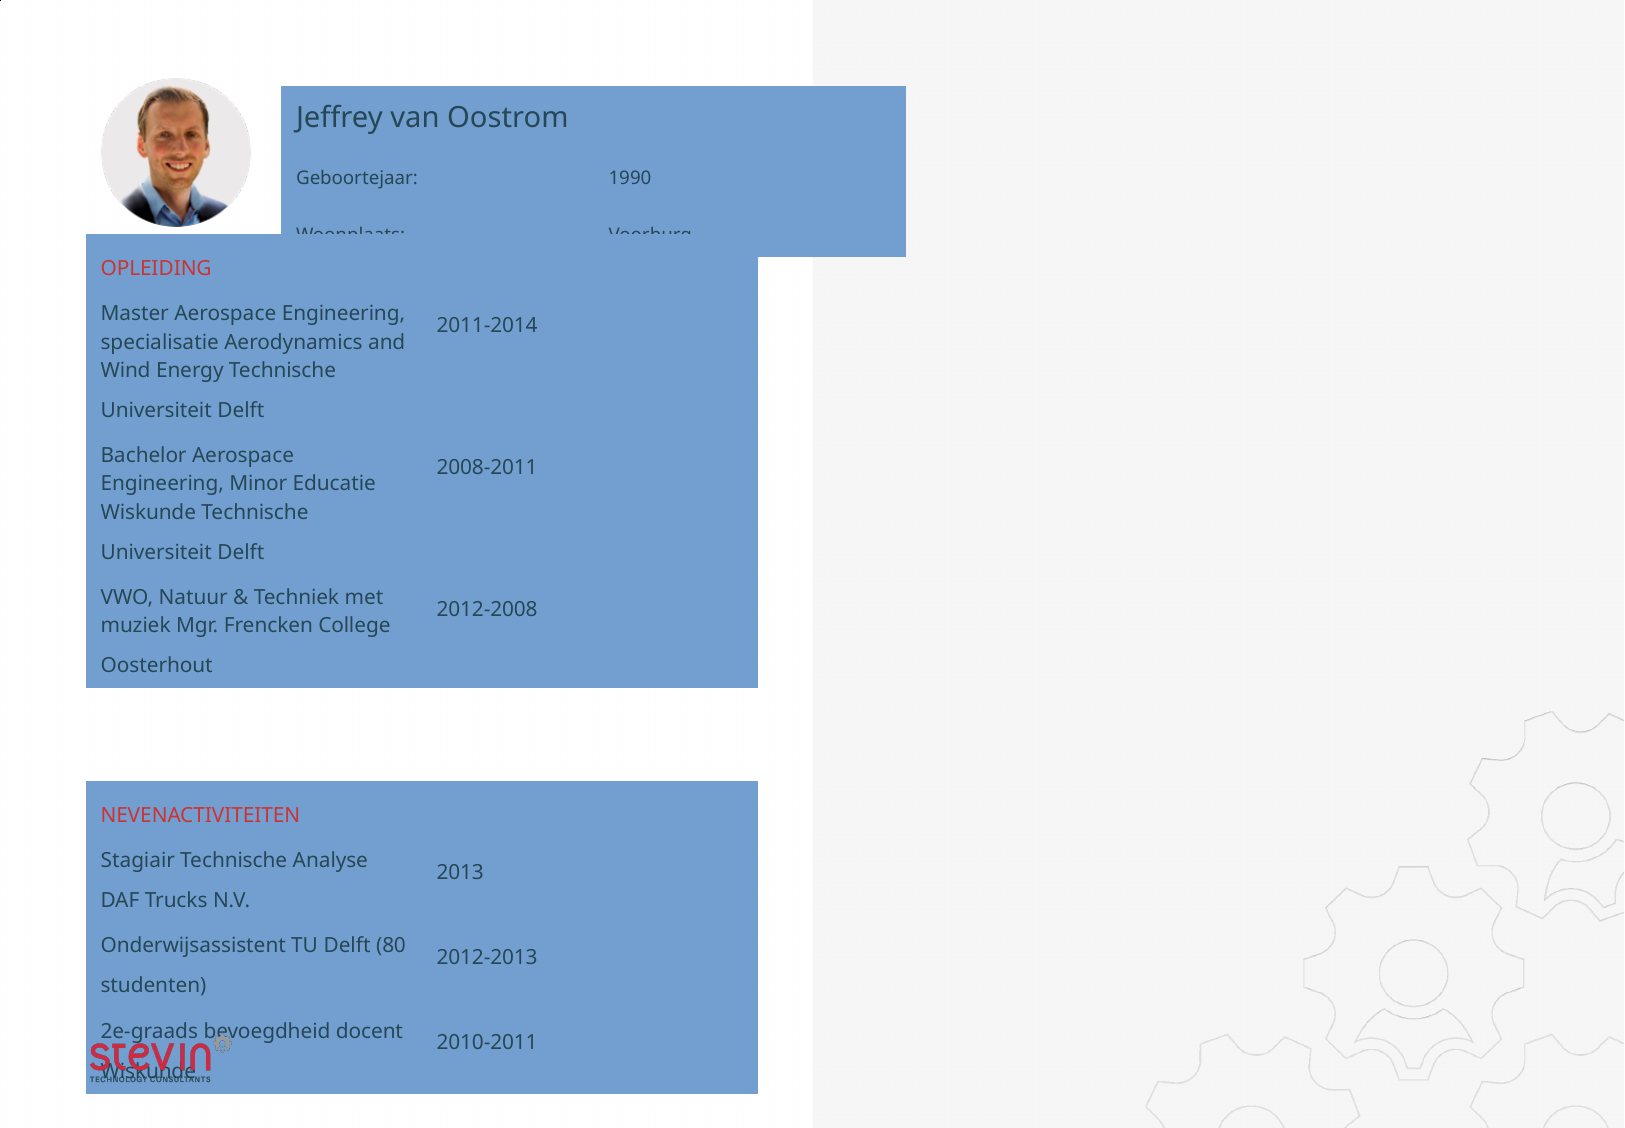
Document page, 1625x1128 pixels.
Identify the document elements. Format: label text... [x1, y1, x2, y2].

table_header NEVENACTIVITEITEN [86, 781, 422, 838]
table_cell Geboortejaar: [281, 143, 594, 200]
table_cell 2012-2008 [422, 575, 758, 688]
table_cell Bachelor Aerospace Engineering, Minor Educatie Wiskunde Technische Universiteit Delft [86, 433, 422, 575]
table_cell 2e-graads bevoegdheid docent Wiskunde [246, 1008, 422, 1094]
table_cell Voorburg [594, 200, 906, 257]
table_header [422, 781, 758, 838]
table_header Jeffrey van Oostrom [281, 86, 906, 143]
table_header OPLEIDING [86, 234, 422, 291]
table_cell Woonplaats: [281, 200, 594, 234]
table_cell 2013 [422, 838, 758, 923]
table_cell 1990 [594, 143, 906, 200]
table_cell Onderwijsassistent TU Delft (80 studenten) [86, 923, 422, 1008]
table_cell 2011-2014 [422, 291, 758, 433]
table_cell Stagiair Technische Analyse DAF Trucks N.V. [86, 838, 422, 923]
picture [0, 0, 1625, 1128]
table_cell 2008-2011 [422, 433, 758, 575]
table_cell VWO, Natuur & Techniek met muziek Mgr. Frencken College Oosterhout [86, 575, 422, 688]
table_cell 2012-2013 [422, 923, 758, 1008]
table_header [422, 234, 758, 291]
table_cell 2010-2011 [422, 1008, 758, 1094]
table_cell Master Aerospace Engineering, specialisatie Aerodynamics and Wind Energy Technische Universiteit Delft [86, 291, 422, 433]
